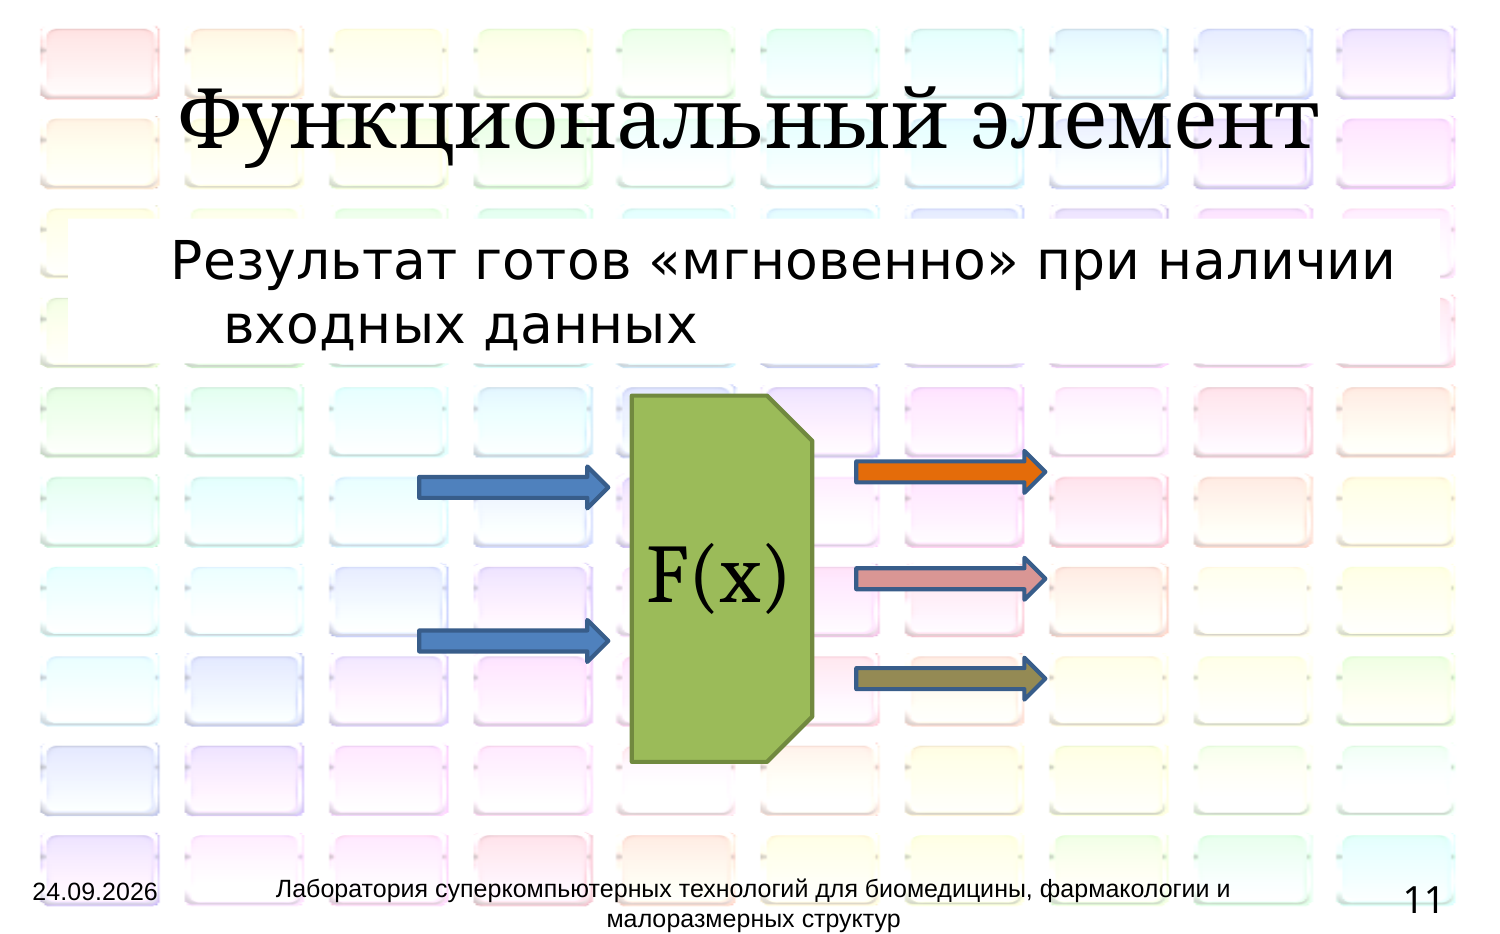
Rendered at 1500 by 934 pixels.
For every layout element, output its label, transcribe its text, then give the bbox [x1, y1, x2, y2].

text_box <number> [1387, 868, 1473, 918]
text_box [856, 657, 1046, 700]
text_box F(x) [631, 511, 811, 627]
text_box [856, 450, 1046, 493]
text_box 18.11.2012 [17, 868, 184, 918]
picture [0, 0, 1500, 933]
text_box [856, 557, 1046, 600]
text_box [419, 620, 609, 662]
text_box Лаборатория суперкомпьютерных технологий для биомедицины, фармакологии и малоразмерных структур [171, 864, 1338, 915]
title Функциональный элемент [75, 57, 1426, 173]
text_box [631, 395, 813, 762]
text_box [419, 466, 609, 509]
list Результат готов «мгновенно» при наличии входных данных [68, 218, 1441, 364]
